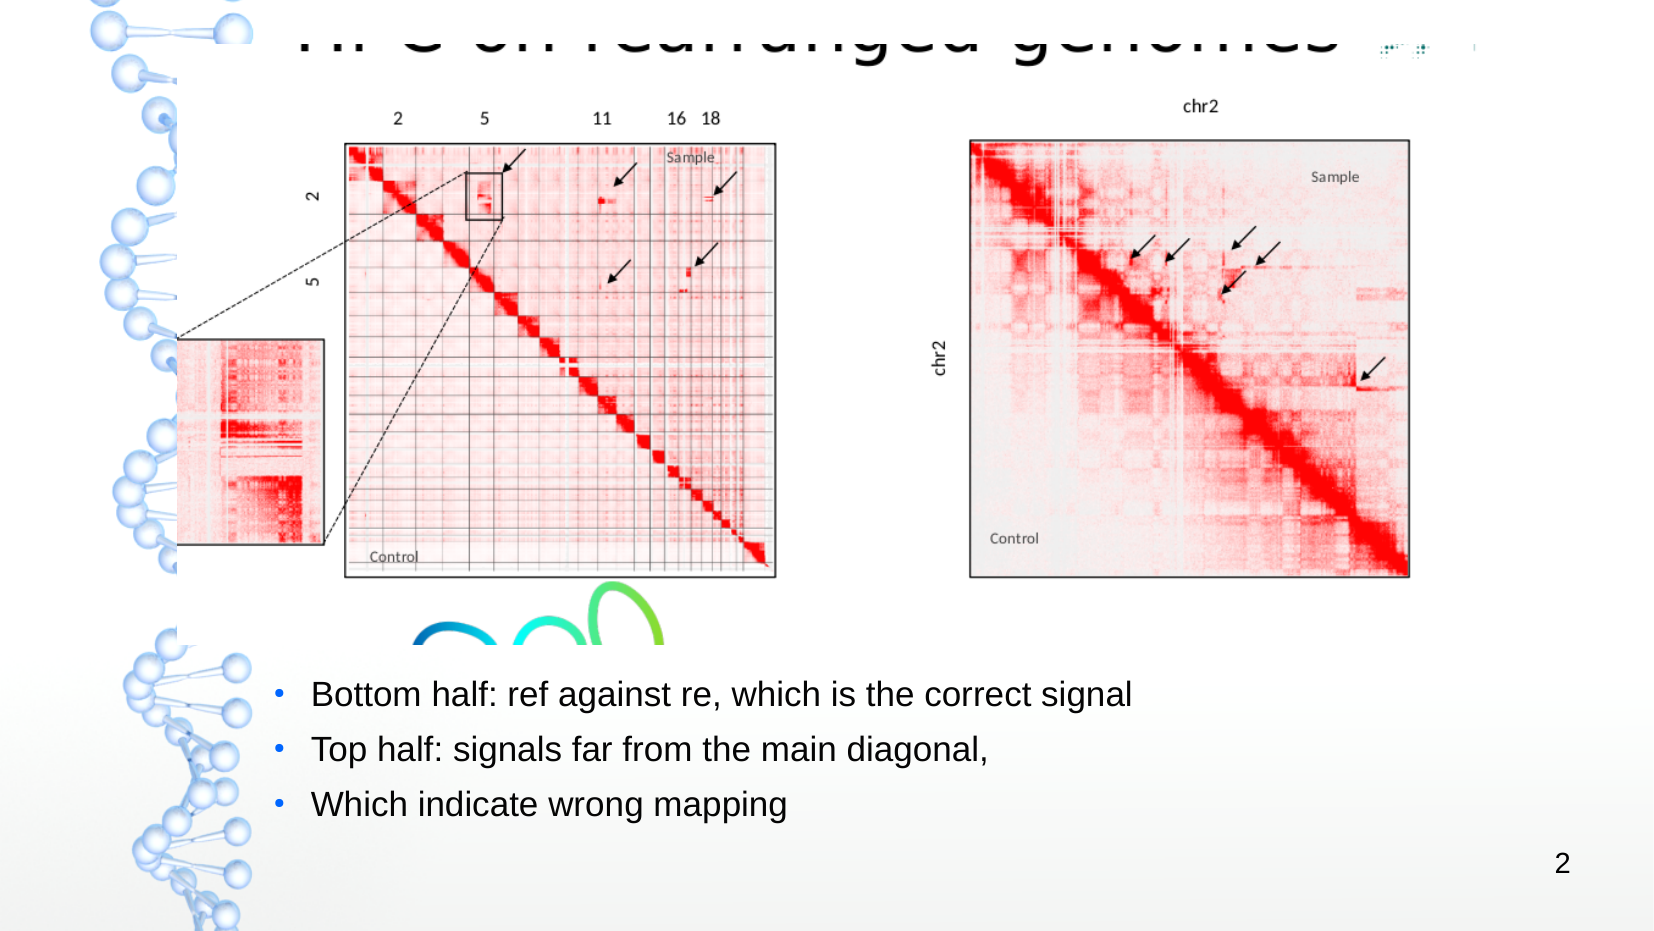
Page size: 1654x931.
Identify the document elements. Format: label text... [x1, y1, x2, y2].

picture [0, 0, 1654, 931]
list Bottom half: ref against re, which is the correct signal Top half: signals far from the main diagonal, Which indicate wrong mapping [261, 675, 1591, 824]
